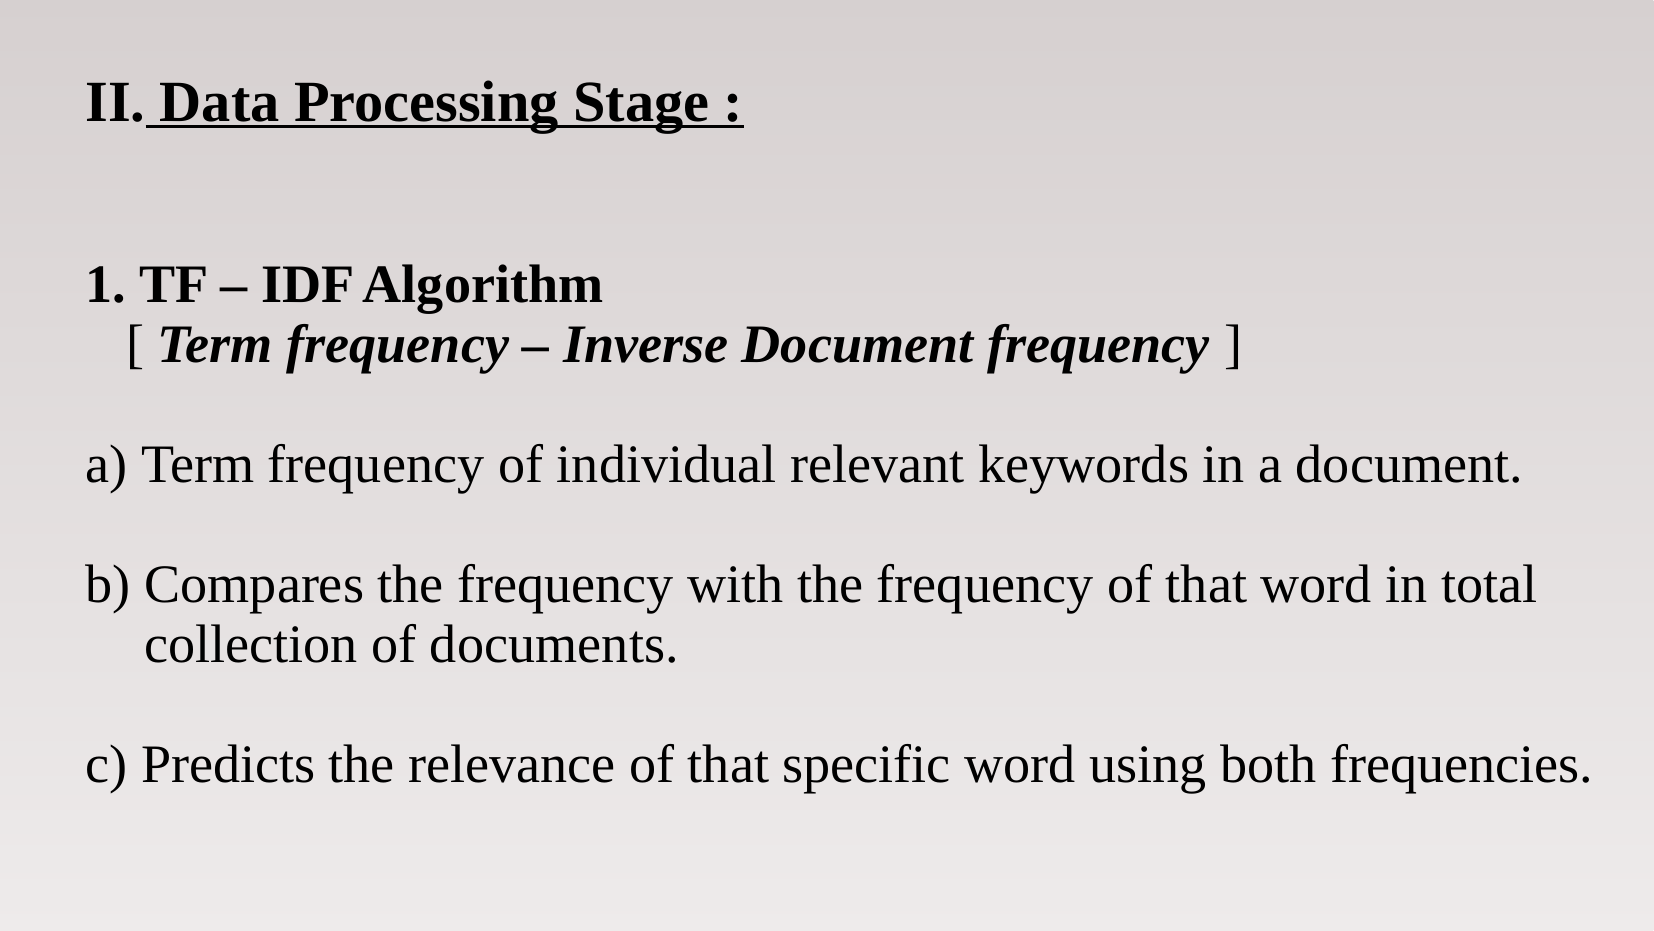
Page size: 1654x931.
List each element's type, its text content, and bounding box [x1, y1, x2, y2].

text_box Data Processing Stage : TF – IDF Algorithm [ Term frequency – Inverse Document frequency ] Term frequency of individual relevant keywords in a document. Compares the frequency with the frequency of that word in total collection of documents. Predicts the relevance of that specific word using both frequencies. [70, 62, 1654, 931]
